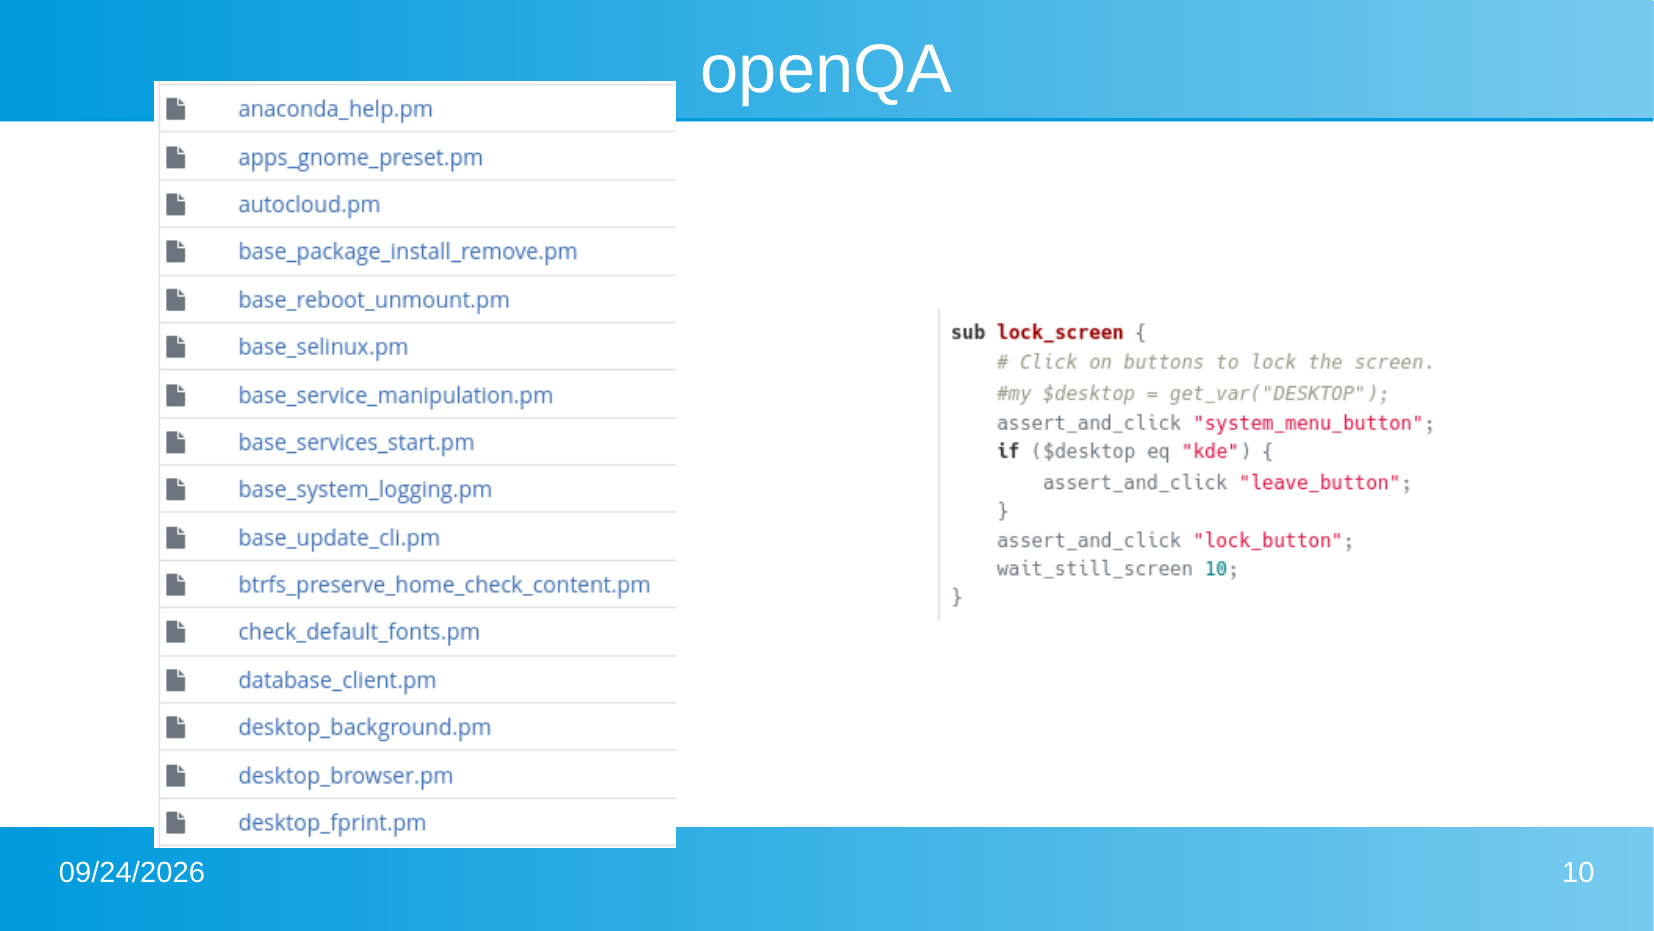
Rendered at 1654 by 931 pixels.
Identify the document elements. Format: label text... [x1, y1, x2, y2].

title openQA [59, 29, 1595, 108]
picture [937, 308, 1464, 621]
picture [154, 81, 676, 848]
